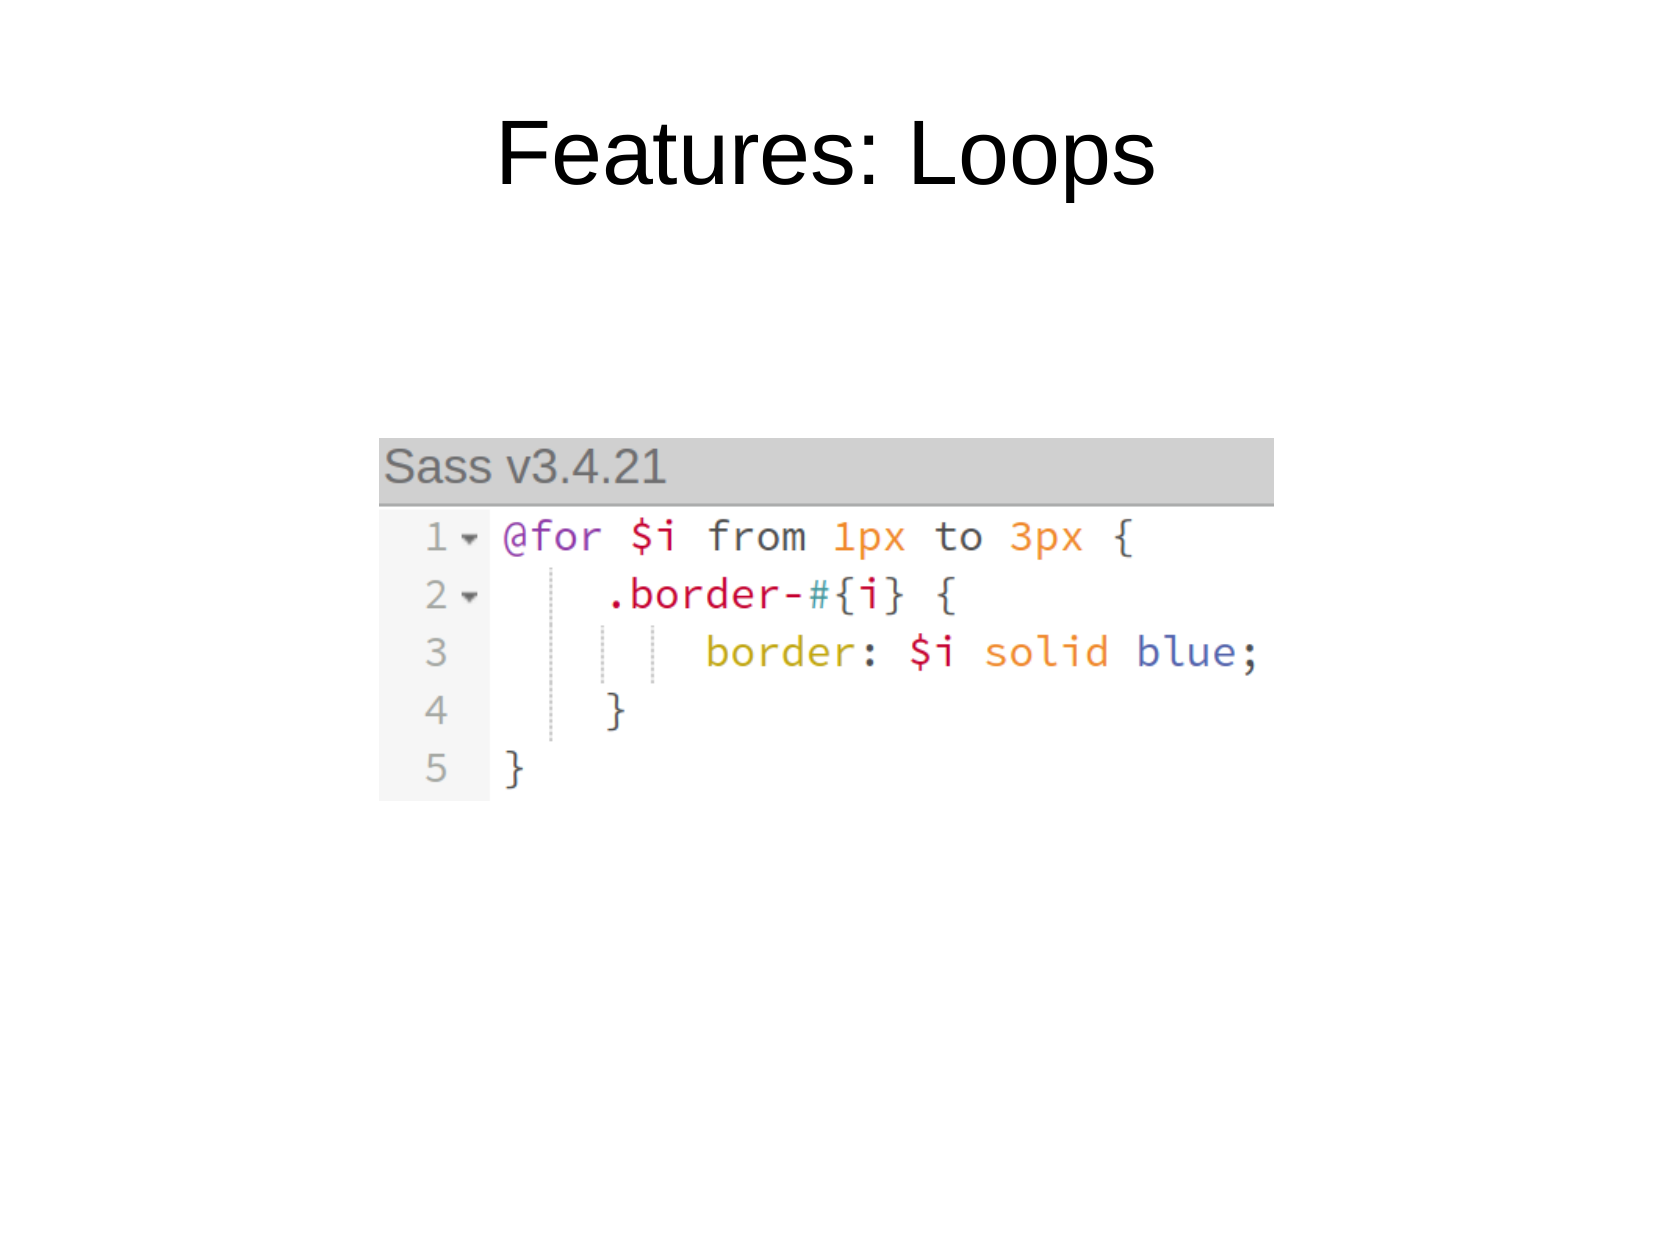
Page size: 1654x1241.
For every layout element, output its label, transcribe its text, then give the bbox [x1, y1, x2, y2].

picture [379, 438, 1274, 801]
title Features: Loops [82, 49, 1571, 257]
